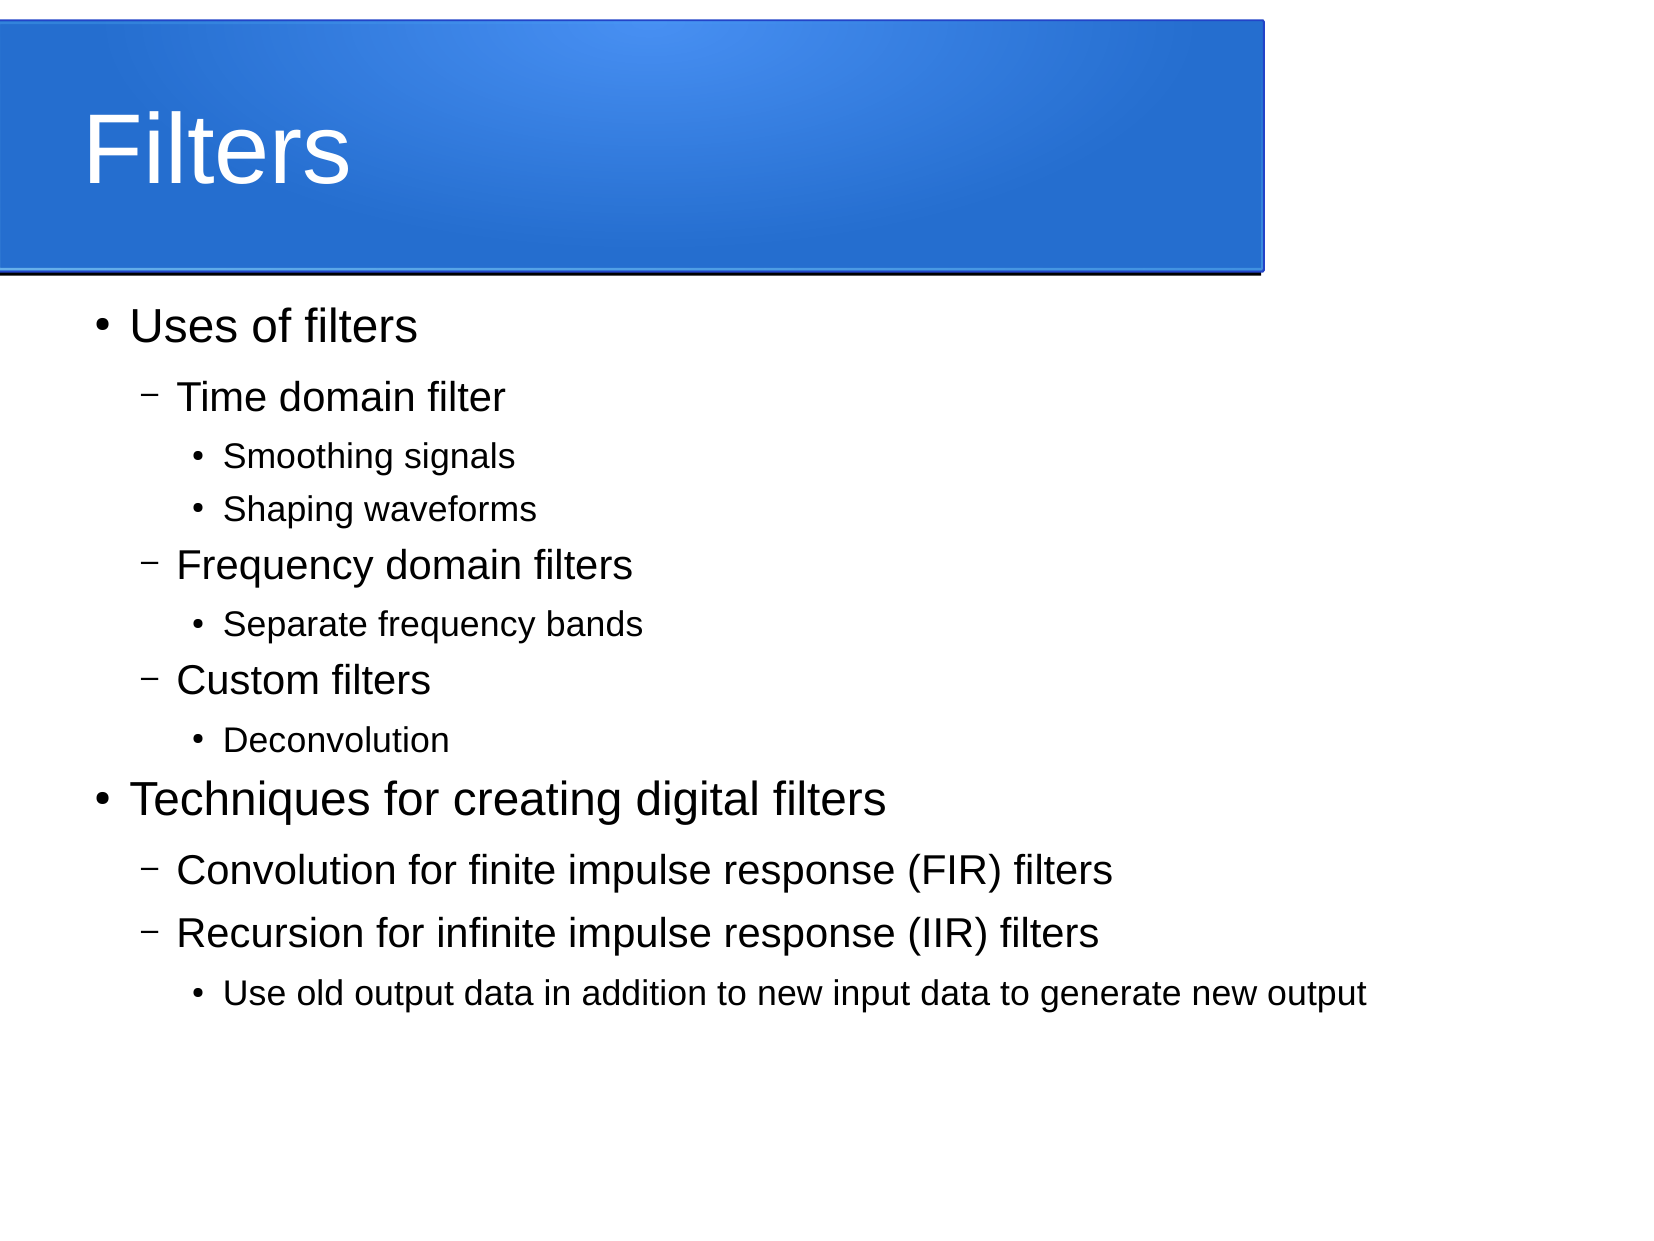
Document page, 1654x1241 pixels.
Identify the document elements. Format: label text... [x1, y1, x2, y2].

list Uses of filters Time domain filter Smoothing signals Shaping waveforms Frequency domain filters Separate frequency bands Custom filters Deconvolution Techniques for creating digital filters Convolution for finite impulse response (FIR) filters Recursion for infinite impulse response (IIR) filters Use old output data in addition to new input data to generate new output [82, 299, 1571, 1019]
title Filters [82, 47, 1235, 252]
